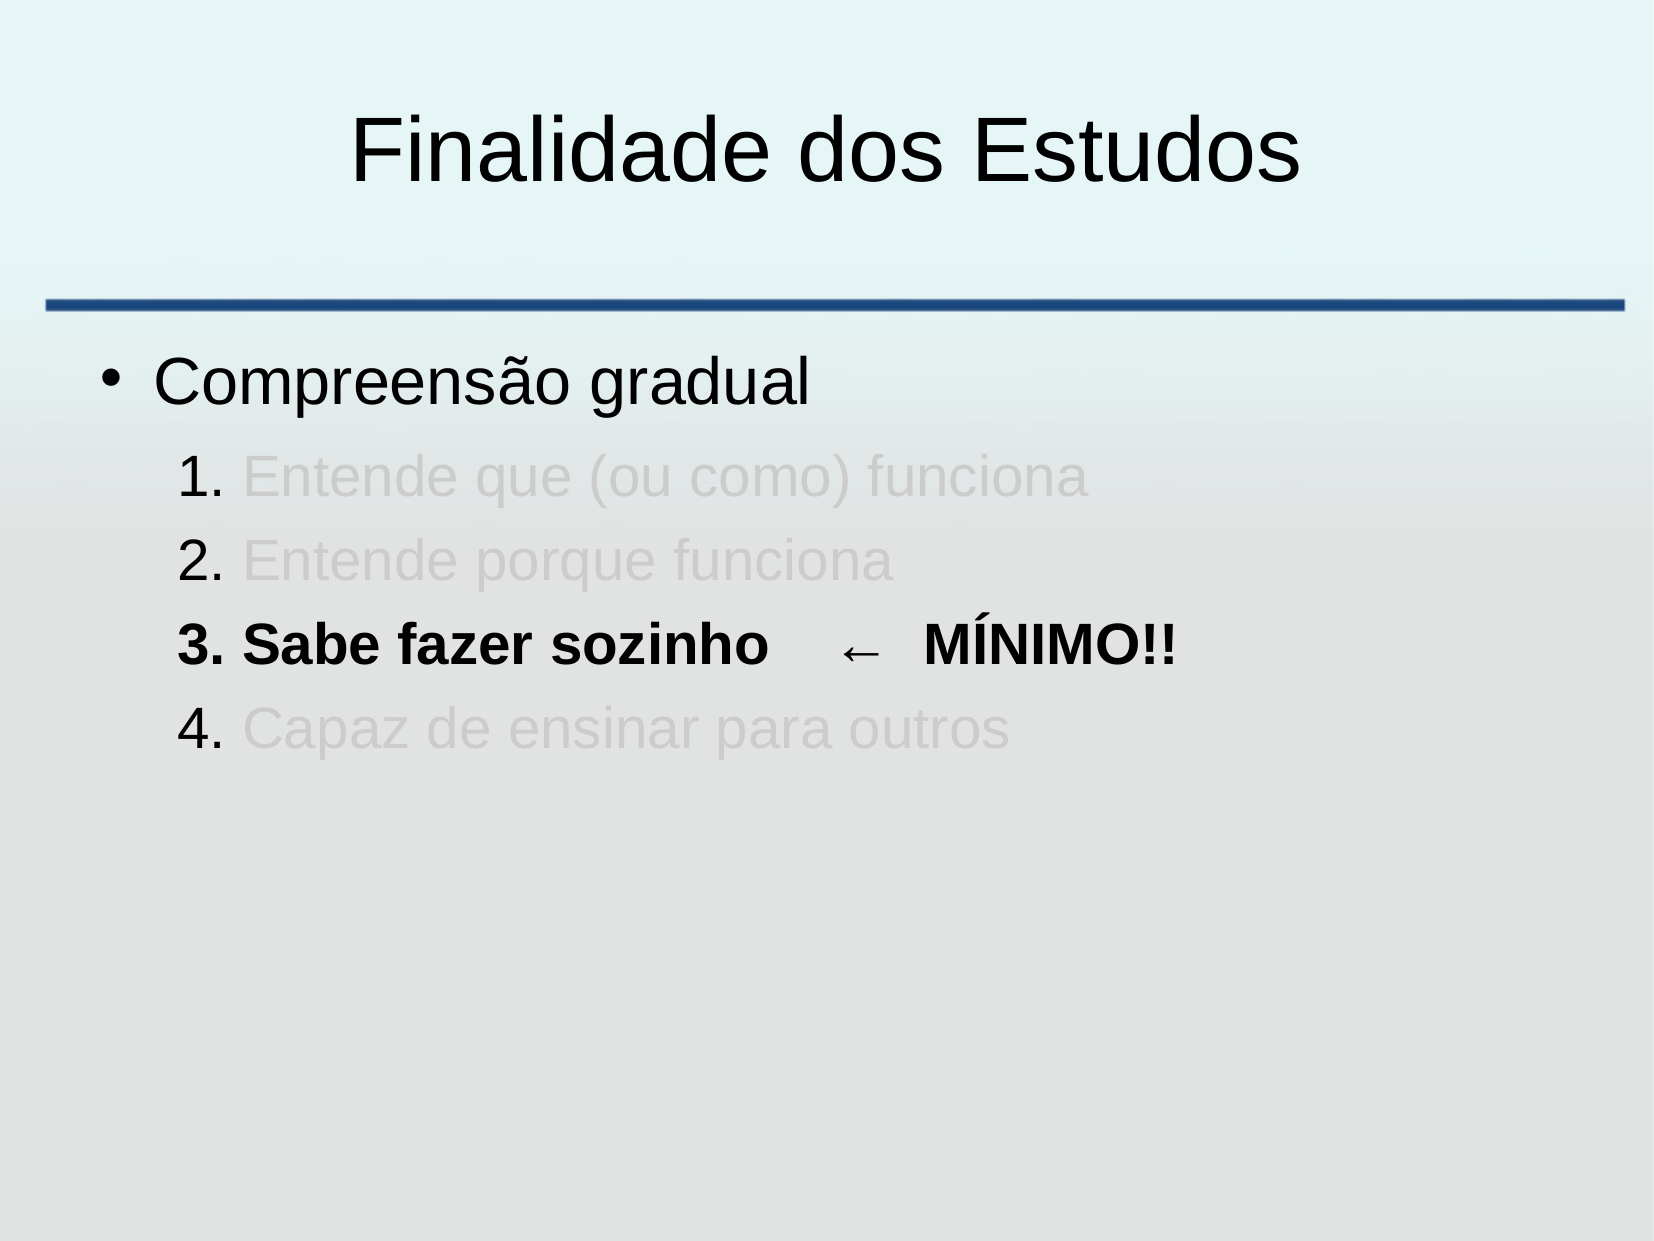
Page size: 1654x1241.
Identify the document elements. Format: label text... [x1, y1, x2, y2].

list Compreensão gradual Entende que (ou como) funciona Entende porque funciona Sabe fazer sozinho ← MÍNIMO!! Capaz de ensinar para outros [82, 349, 1618, 1153]
title Finalidade dos Estudos [29, 56, 1625, 249]
picture [0, 0, 1654, 1241]
